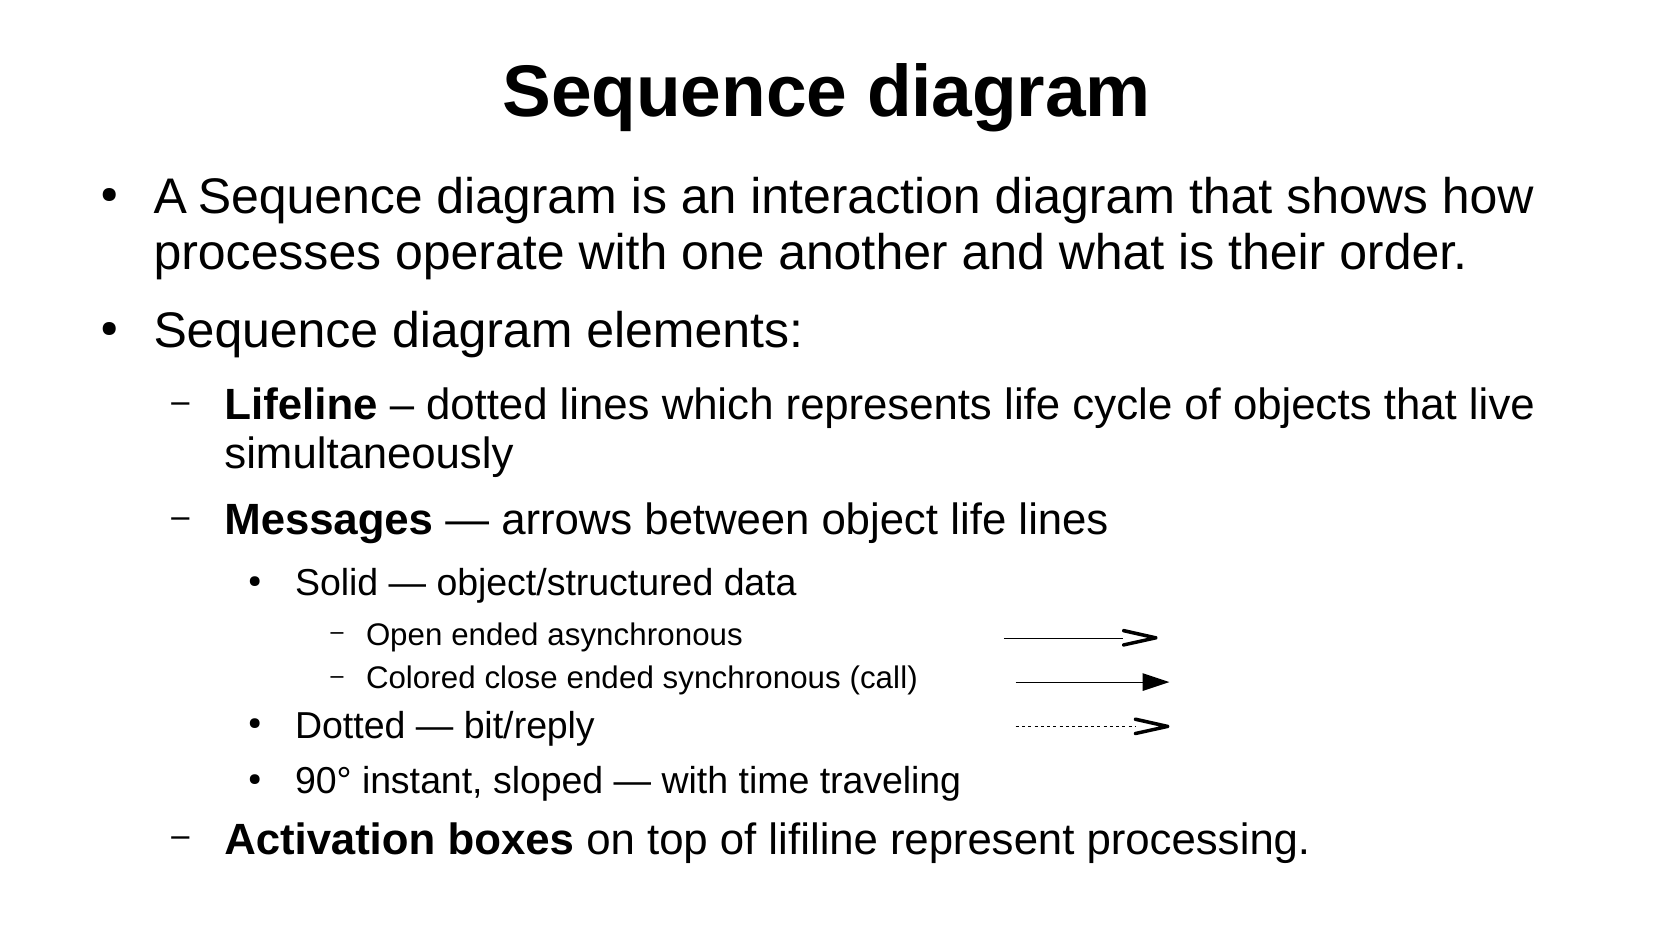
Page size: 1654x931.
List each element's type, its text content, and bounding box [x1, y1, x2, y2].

list A Sequence diagram is an interaction diagram that shows how processes operate with one another and what is their order. Sequence diagram elements: Lifeline – dotted lines which represents life cycle of objects that live simultaneously Messages — arrows between object life lines Solid — object/structured data Open ended asynchronous Colored close ended synchronous (call) Dotted — bit/reply 90° instant, sloped — with time traveling Activation boxes on top of lifiline represent processing. [82, 168, 1538, 889]
title Sequence diagram [82, 37, 1571, 147]
